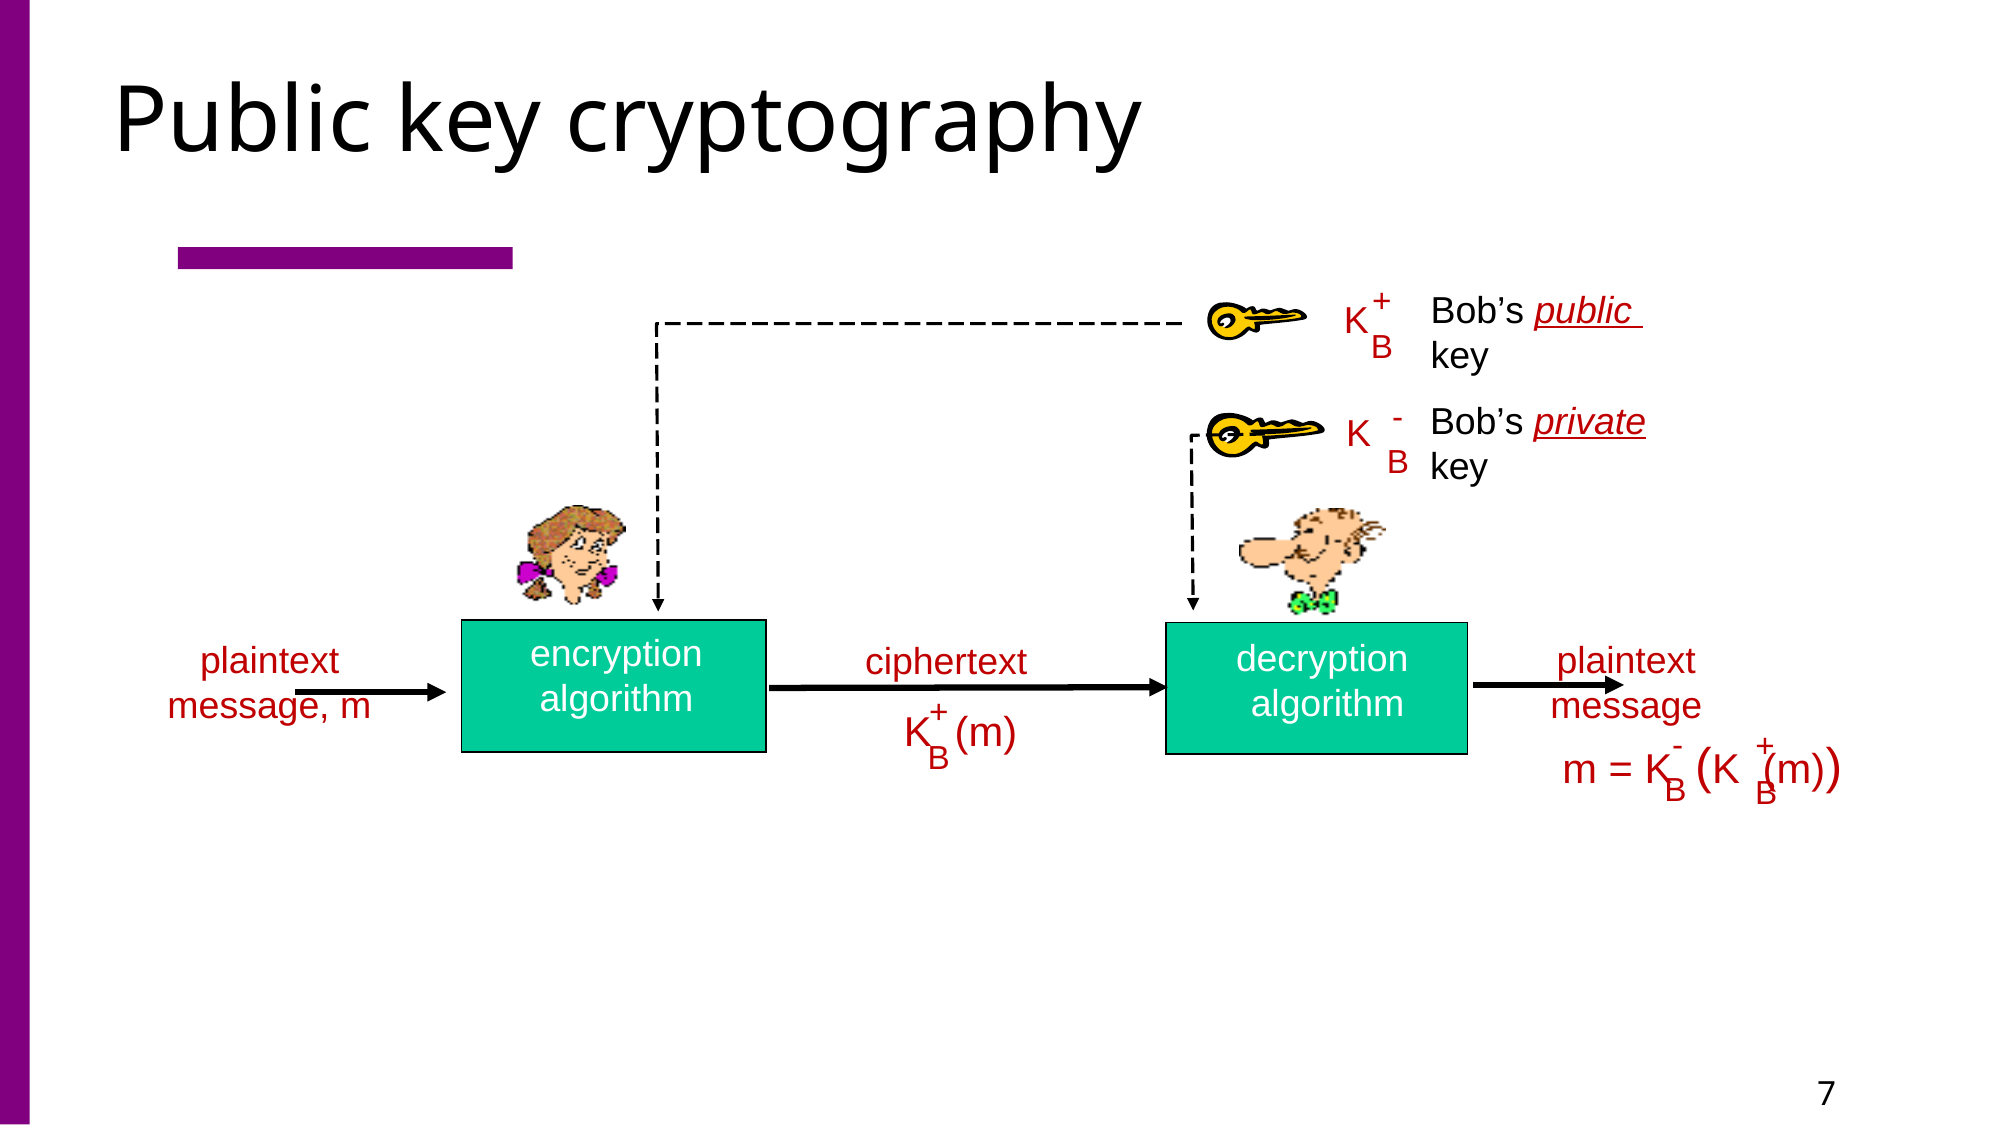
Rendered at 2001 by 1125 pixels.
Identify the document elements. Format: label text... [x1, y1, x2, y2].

text_box - [1657, 715, 1699, 771]
text_box + [914, 682, 964, 739]
title Public key cryptography [61, 21, 1762, 209]
text_box B [912, 728, 965, 784]
picture [1206, 301, 1307, 341]
picture [513, 505, 626, 609]
text_box plaintext message, m [152, 628, 387, 735]
text_box m = K (K (m)) [1547, 725, 1657, 801]
text_box K [1329, 288, 1357, 349]
text_box B [1740, 763, 1793, 820]
picture [1205, 412, 1325, 459]
text_box B [1649, 760, 1702, 817]
text_box B [1371, 432, 1424, 489]
text_box + [1740, 716, 1790, 772]
picture [1239, 508, 1386, 620]
text_box K (m) [889, 697, 914, 763]
text_box decryption algorithm [1221, 626, 1434, 732]
text_box [461, 620, 767, 753]
text_box Bob’s private key [1415, 389, 1801, 496]
text_box m = K (K (m)) [1790, 725, 1858, 801]
text_box encryption algorithm [515, 621, 718, 728]
text_box Bob’s public key [1415, 278, 1802, 384]
text_box + [1357, 271, 1407, 328]
text_box K (m) [964, 697, 1033, 763]
text_box K [1331, 401, 1377, 462]
text_box ciphertext [850, 629, 1043, 684]
text_box - [1377, 387, 1419, 443]
text_box [1165, 689, 1468, 755]
text_box m = K (K (m)) [1699, 725, 1740, 801]
text_box plaintext message [1535, 628, 1717, 734]
text_box B [1356, 317, 1408, 374]
